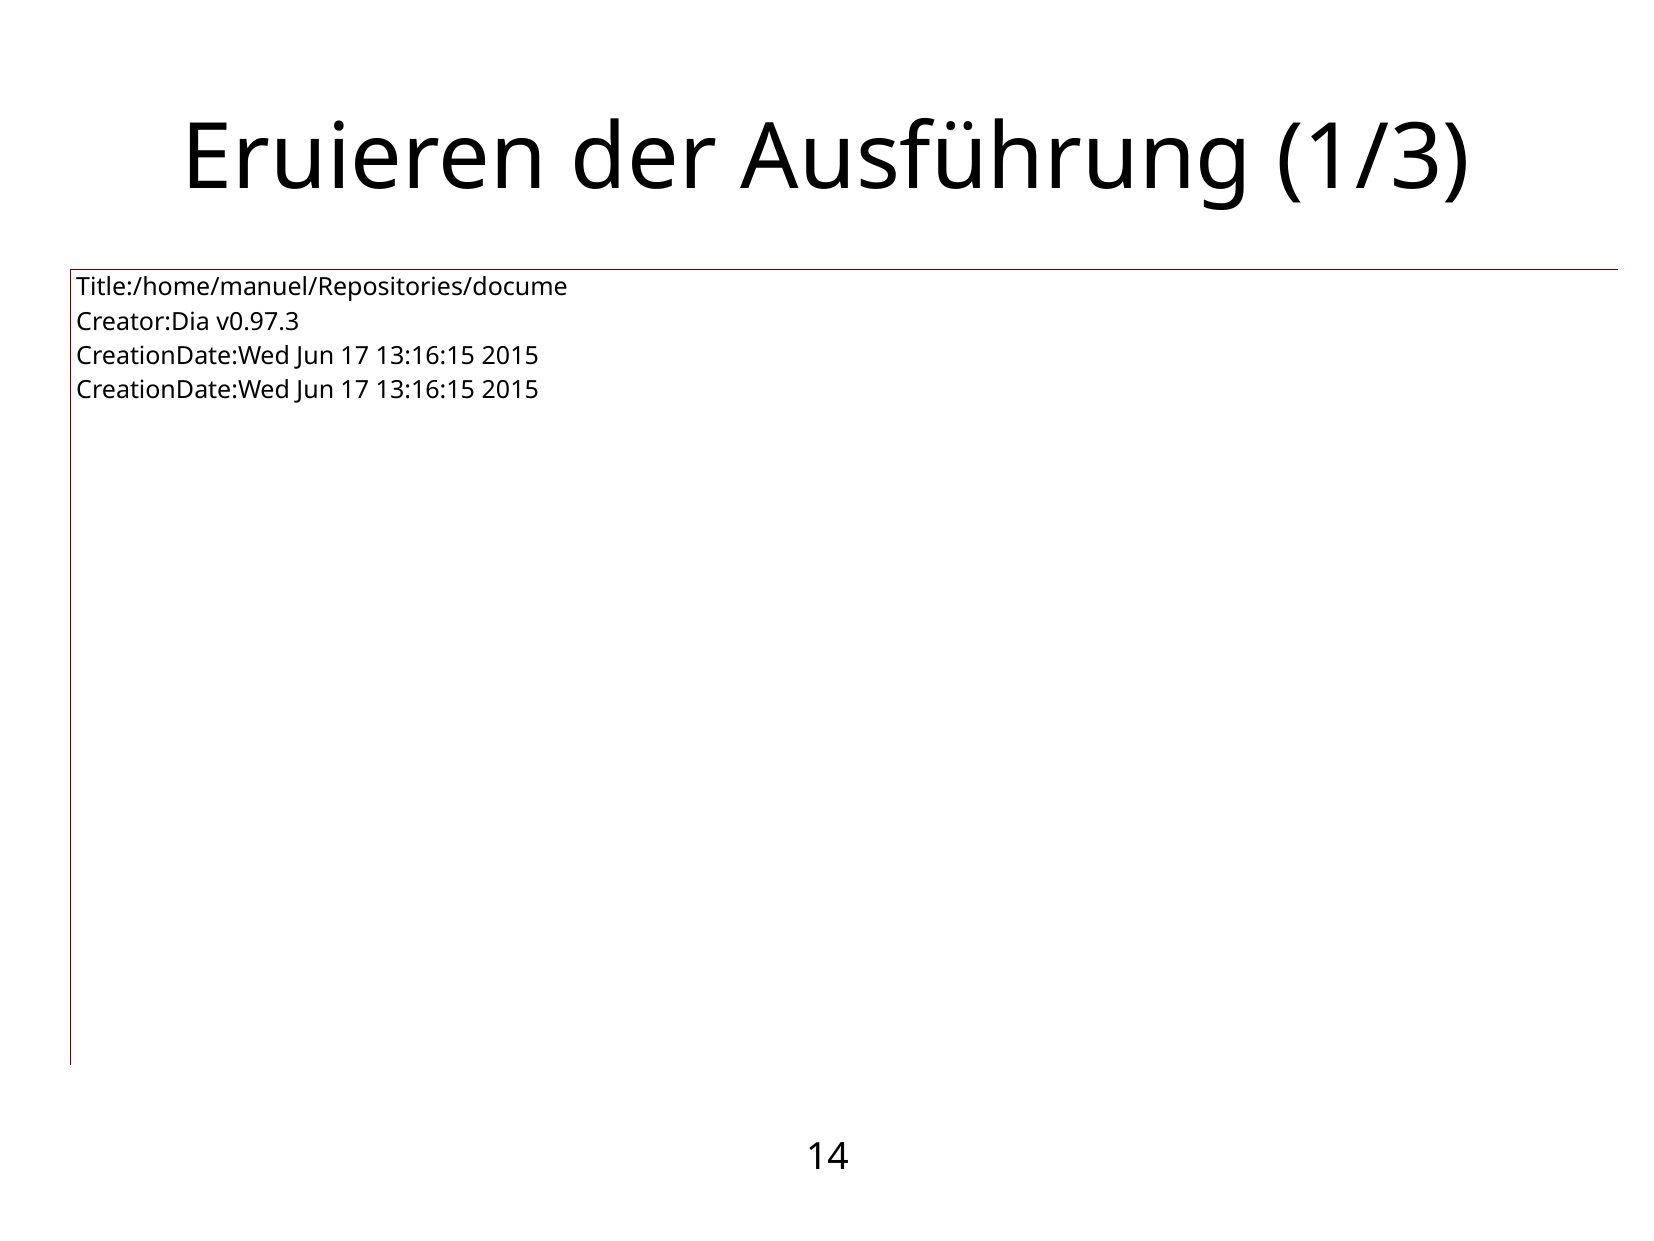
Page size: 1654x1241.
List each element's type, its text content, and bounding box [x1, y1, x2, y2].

title Eruieren der Ausführung (1/3) [82, 49, 1571, 257]
picture [68, 267, 1618, 1065]
